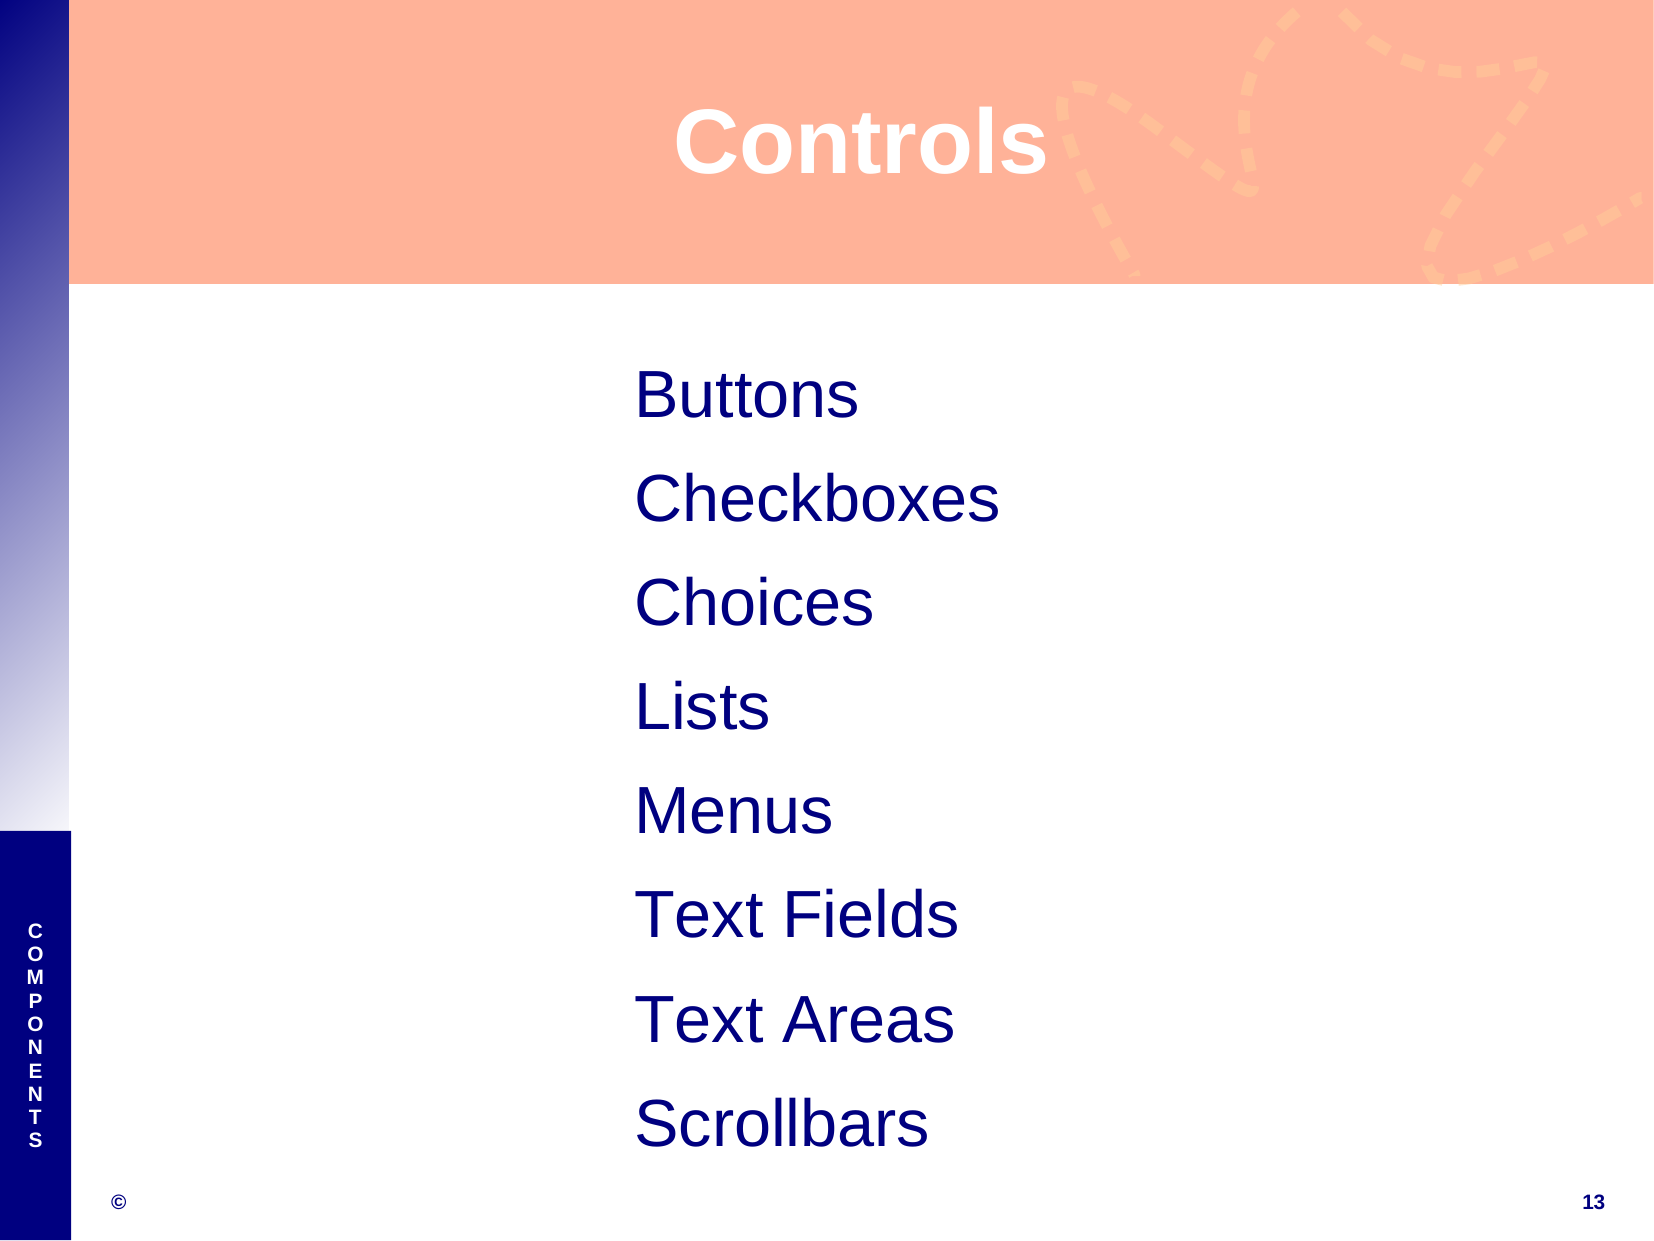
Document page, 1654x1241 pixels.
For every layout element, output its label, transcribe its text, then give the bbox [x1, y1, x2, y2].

text_box C O M P O N E N T S [0, 830, 71, 1241]
list Buttons Checkboxes Choices Lists Menus Text Fields Text Areas Scrollbars [642, 356, 1082, 1161]
title Controls [70, 37, 1654, 246]
